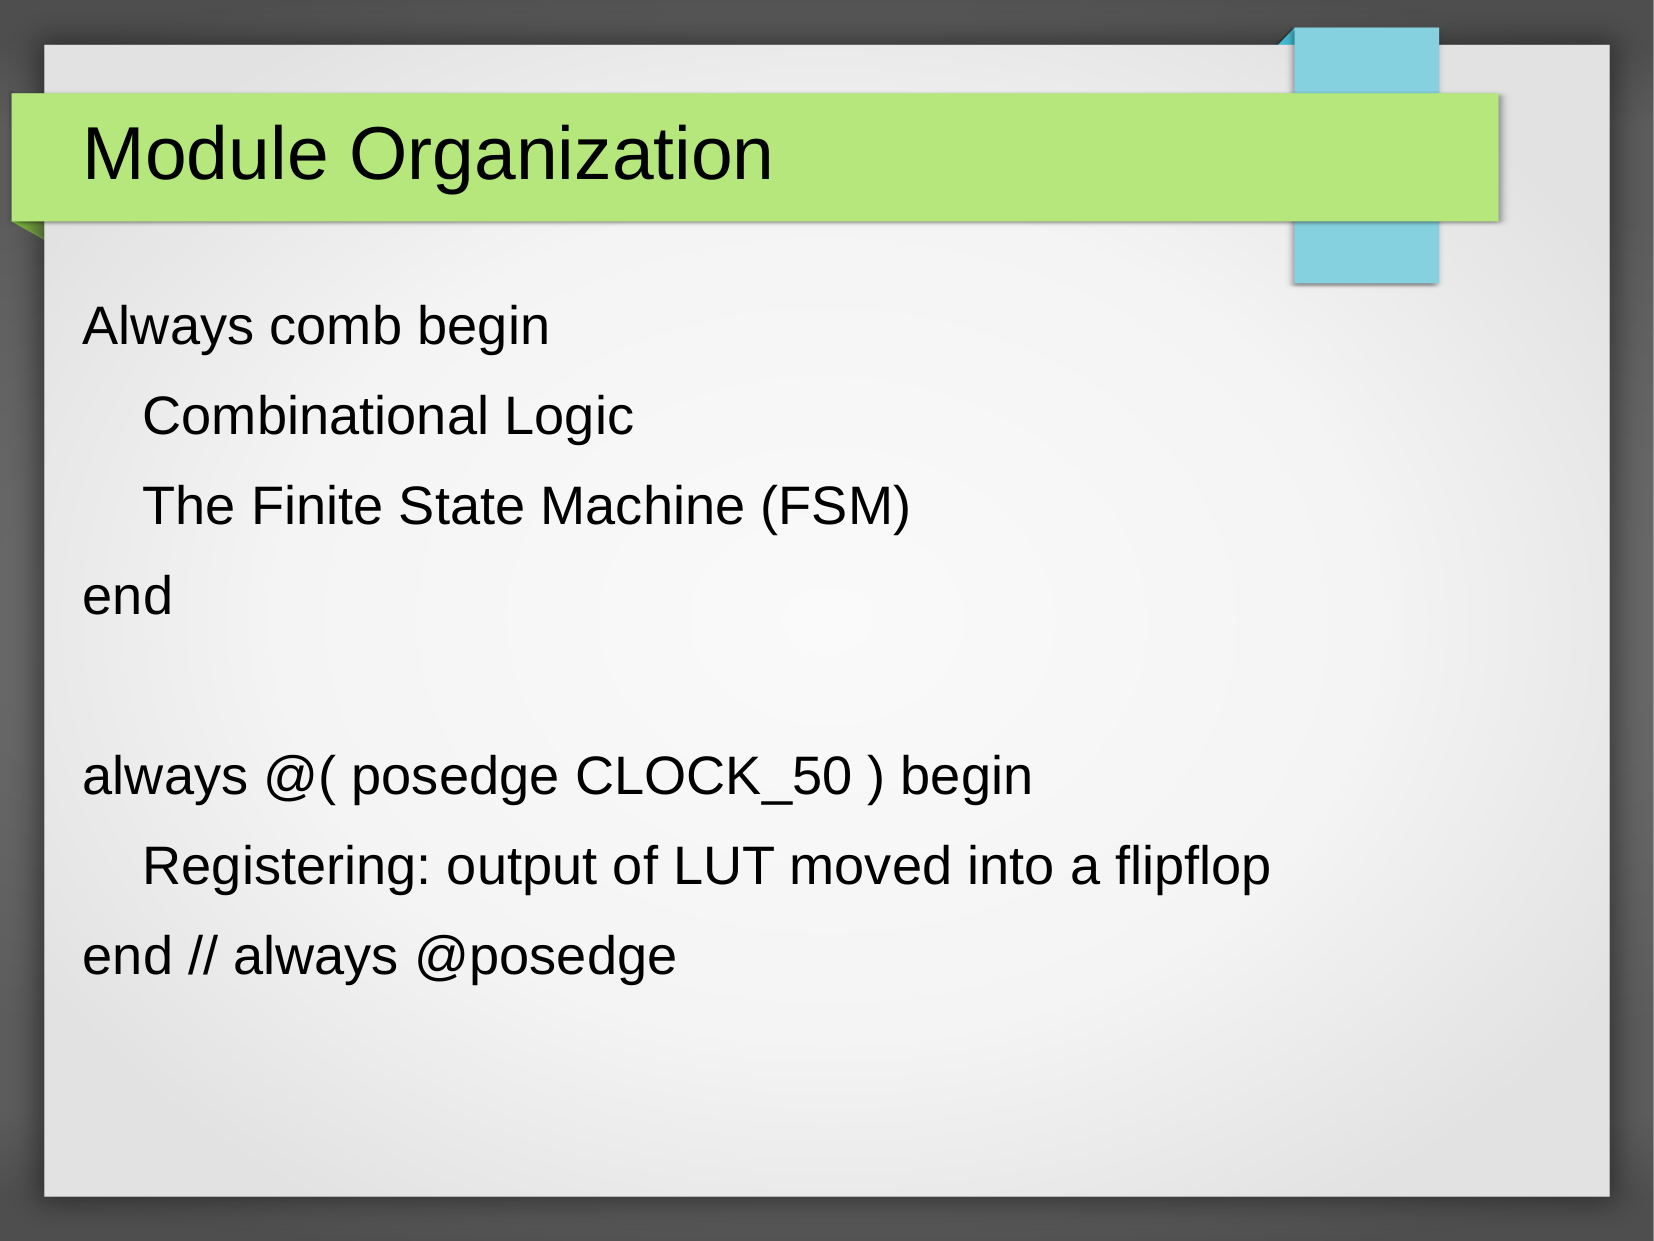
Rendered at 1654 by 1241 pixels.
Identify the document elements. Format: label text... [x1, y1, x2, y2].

picture [0, 0, 1654, 1241]
title Module Organization [82, 94, 1264, 213]
list Always comb begin Combinational Logic The Finite State Machine (FSM) end always @( posedge CLOCK_50 ) begin Registering: output of LUT moved into a flipflop end // always @posedge [82, 295, 1571, 1077]
